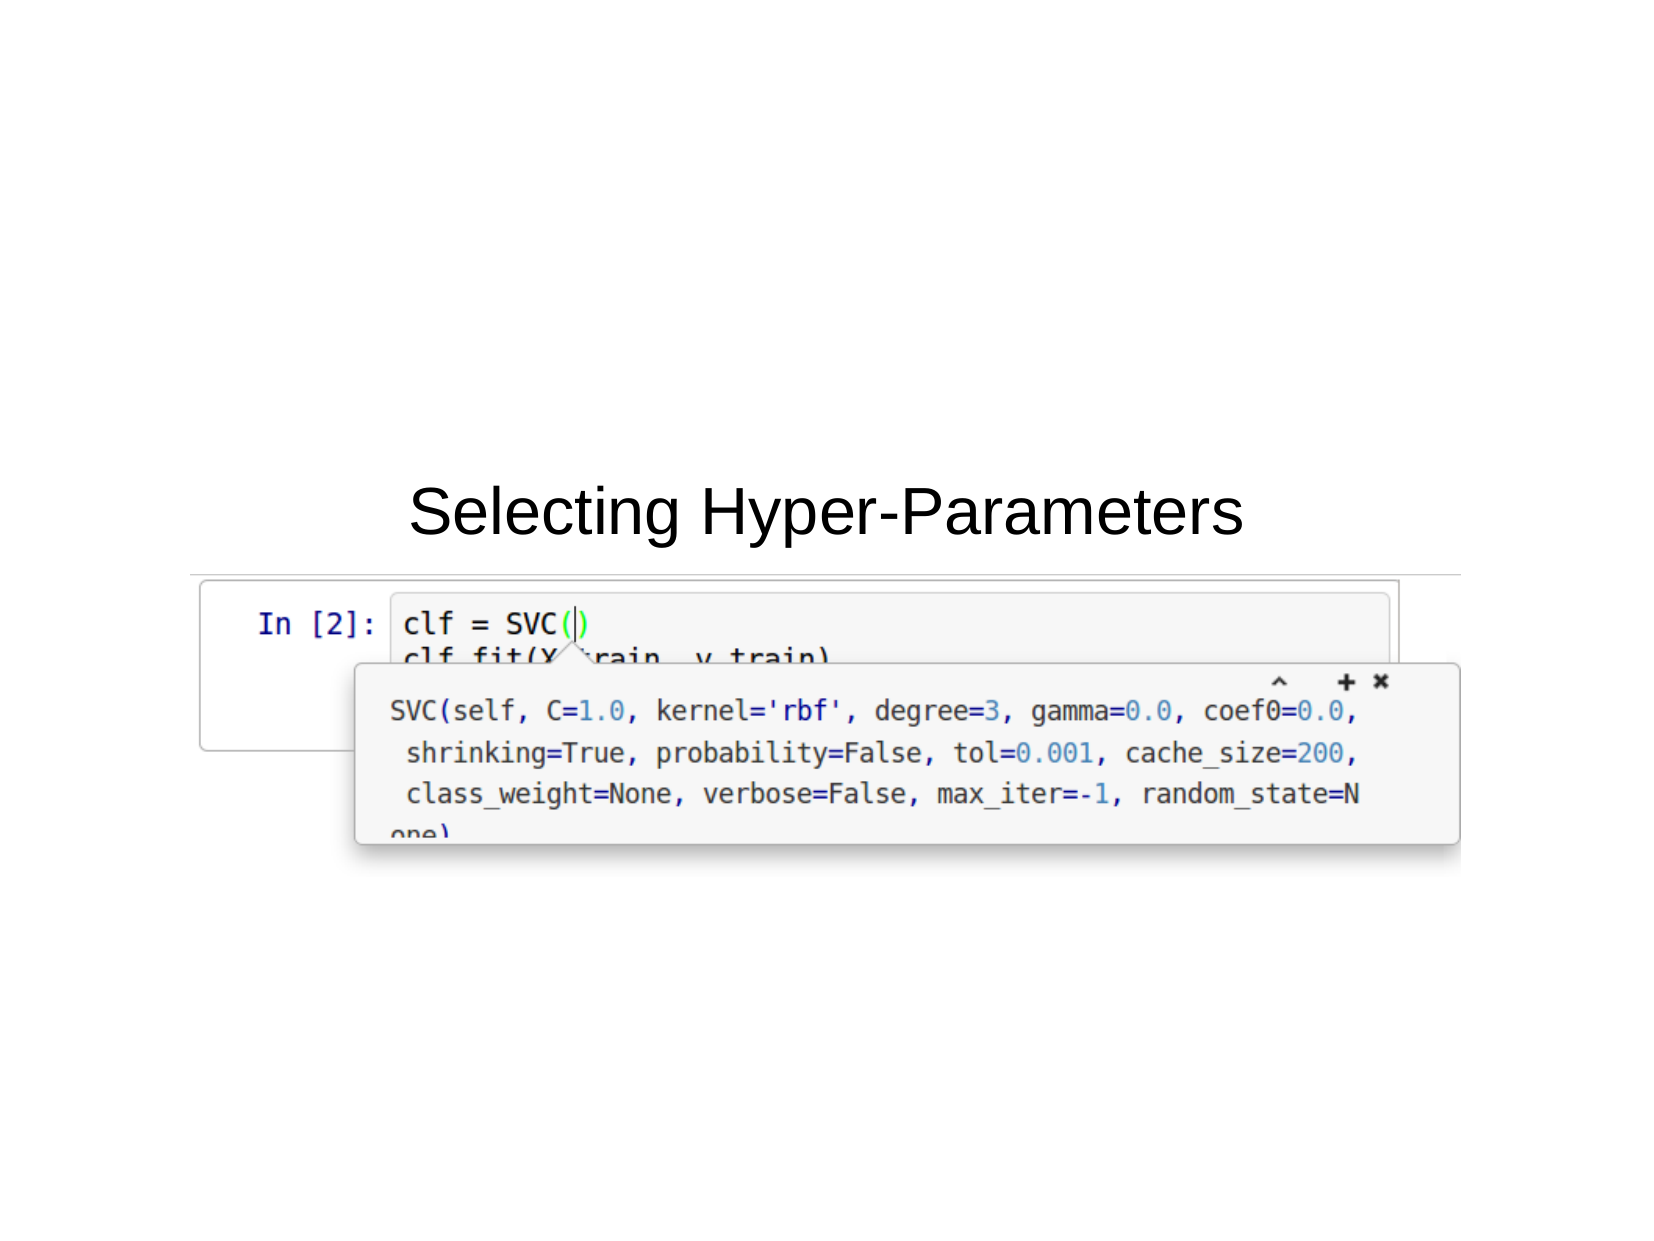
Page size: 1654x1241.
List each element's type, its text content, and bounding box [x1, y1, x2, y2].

picture [190, 572, 1461, 877]
subtitle Selecting Hyper-Parameters [82, 31, 1571, 992]
